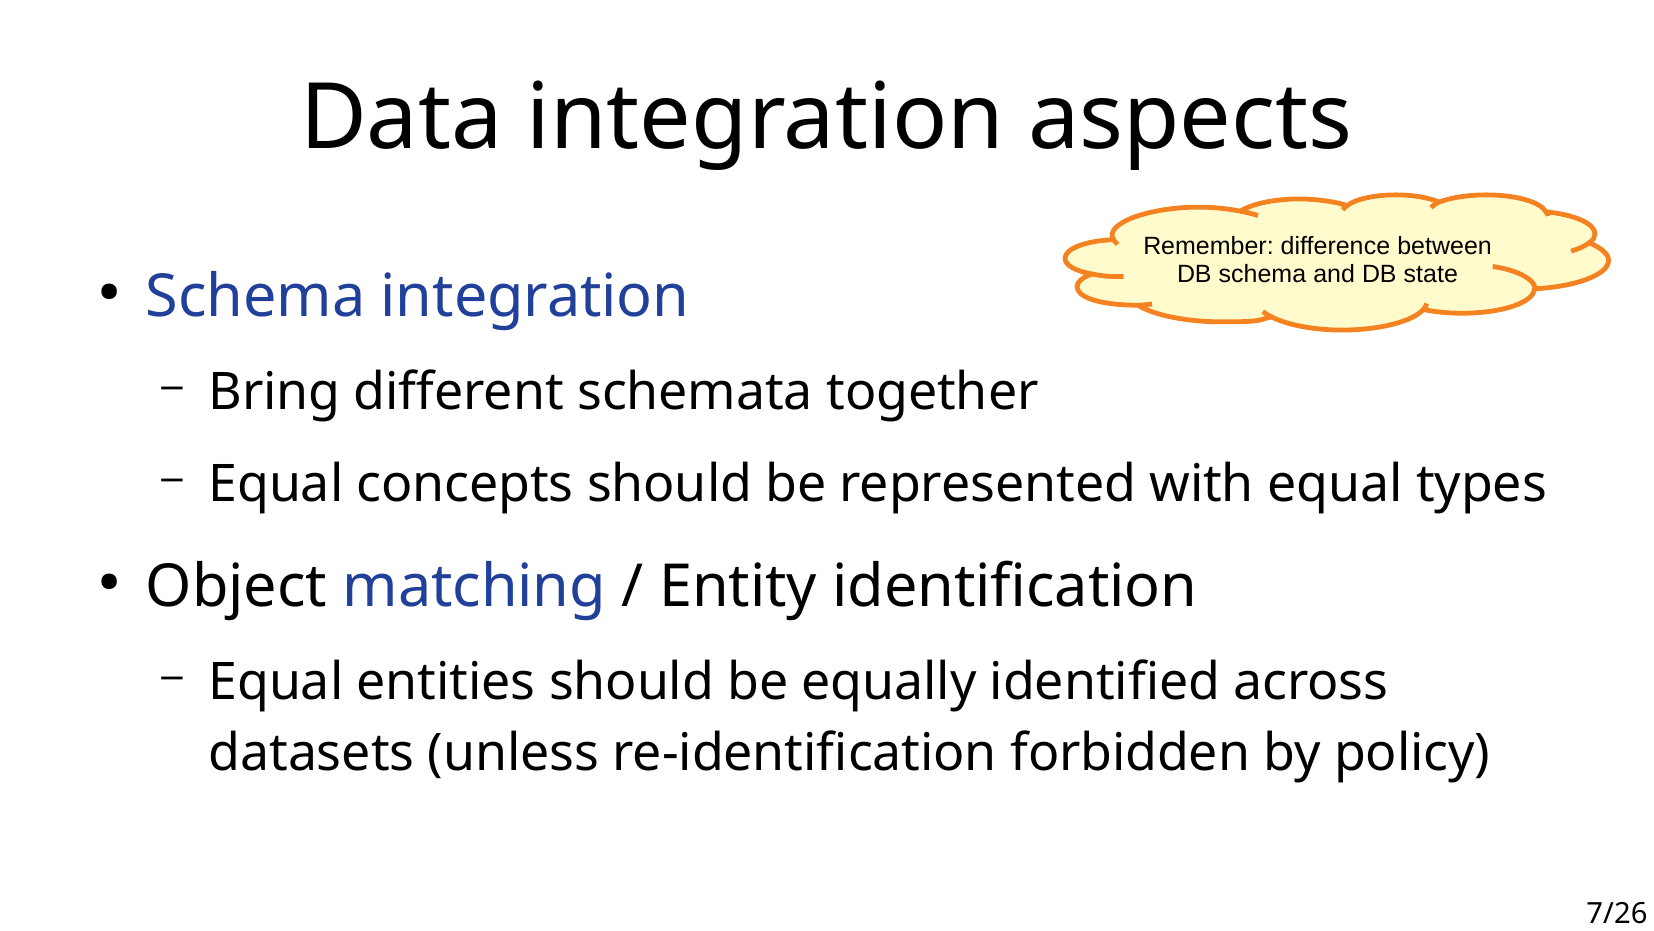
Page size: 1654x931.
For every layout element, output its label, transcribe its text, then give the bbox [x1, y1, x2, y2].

text_box Remember: difference between DB schema and DB state [1065, 194, 1609, 331]
title Data integration aspects [82, 1, 1571, 226]
list Schema integration Bring different schemata together Equal concepts should be represented with equal types Object matching / Entity identification Equal entities should be equally identified across datasets (unless re-identification forbidden by policy) [82, 253, 1571, 793]
